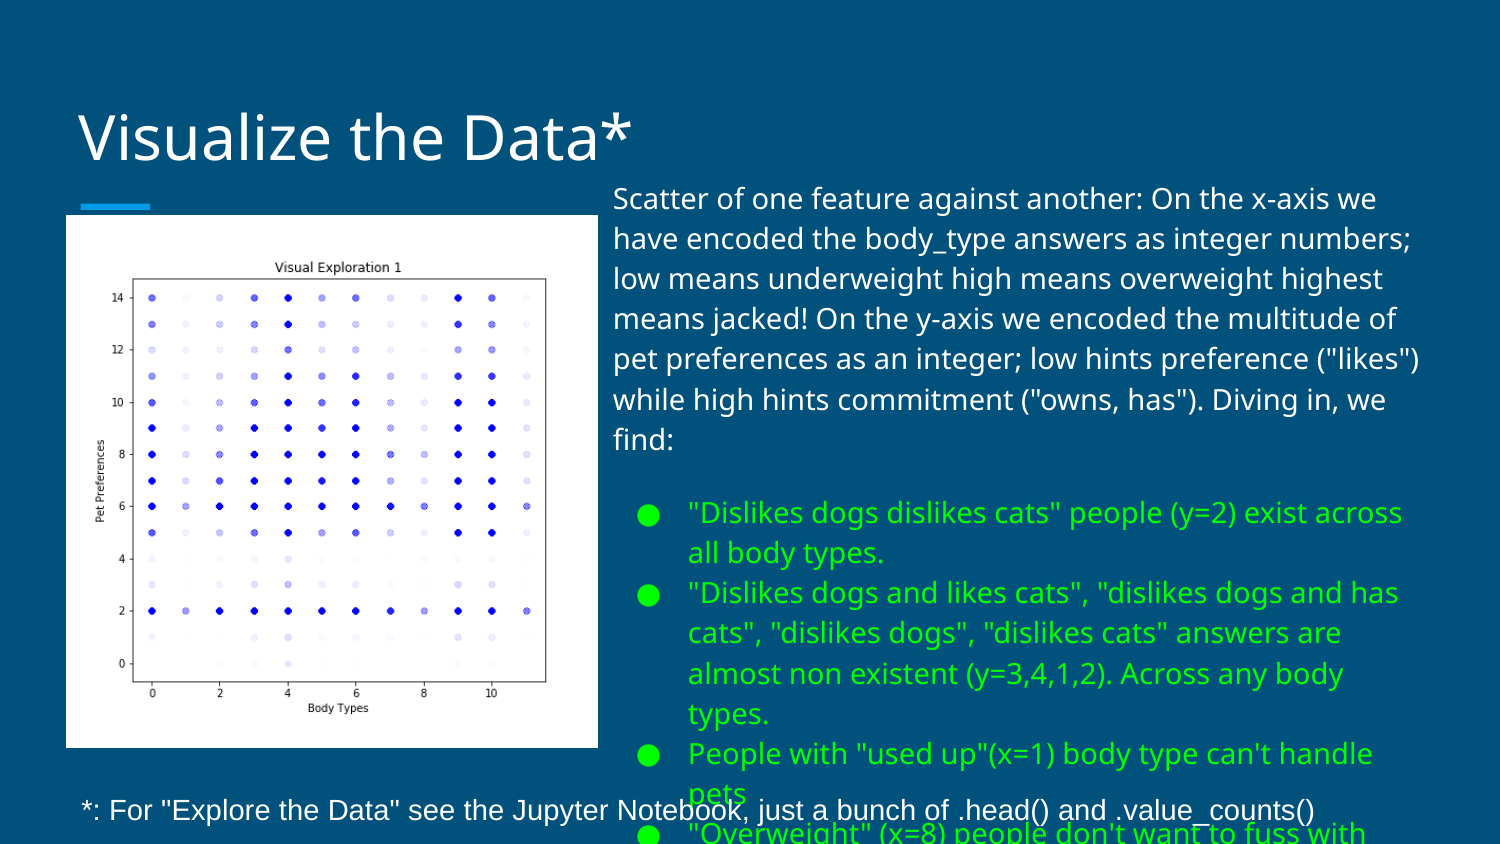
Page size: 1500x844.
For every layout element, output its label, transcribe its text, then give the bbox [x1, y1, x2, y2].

picture [67, 216, 597, 747]
title Visualize the Data* [63, 75, 1437, 188]
text_box *: For "Explore the Data" see the Jupyter Notebook, just a bunch of .head() and .value_counts() [66, 776, 1434, 820]
list Scatter of one feature against another: On the x-axis we have encoded the body_type answers as integer numbers; low means underweight high means overweight highest means jacked! On the y-axis we encoded the multitude of pet preferences as an integer; low hints preference ("likes") while high hints commitment ("owns, has"). Diving in, we find: "Dislikes dogs dislikes cats" people (y=2) exist across all body types. "Dislikes dogs and likes cats", "dislikes dogs and has cats", "dislikes dogs", "dislikes cats" answers are almost non existent (y=3,4,1,2). Across any body types. People with "used up"(x=1) body type can't handle pets "Overweight" (x=8) people don't want to fuss with pets "Jacked" (x=11)people are too busy at the gym for pets! [597, 159, 1437, 750]
